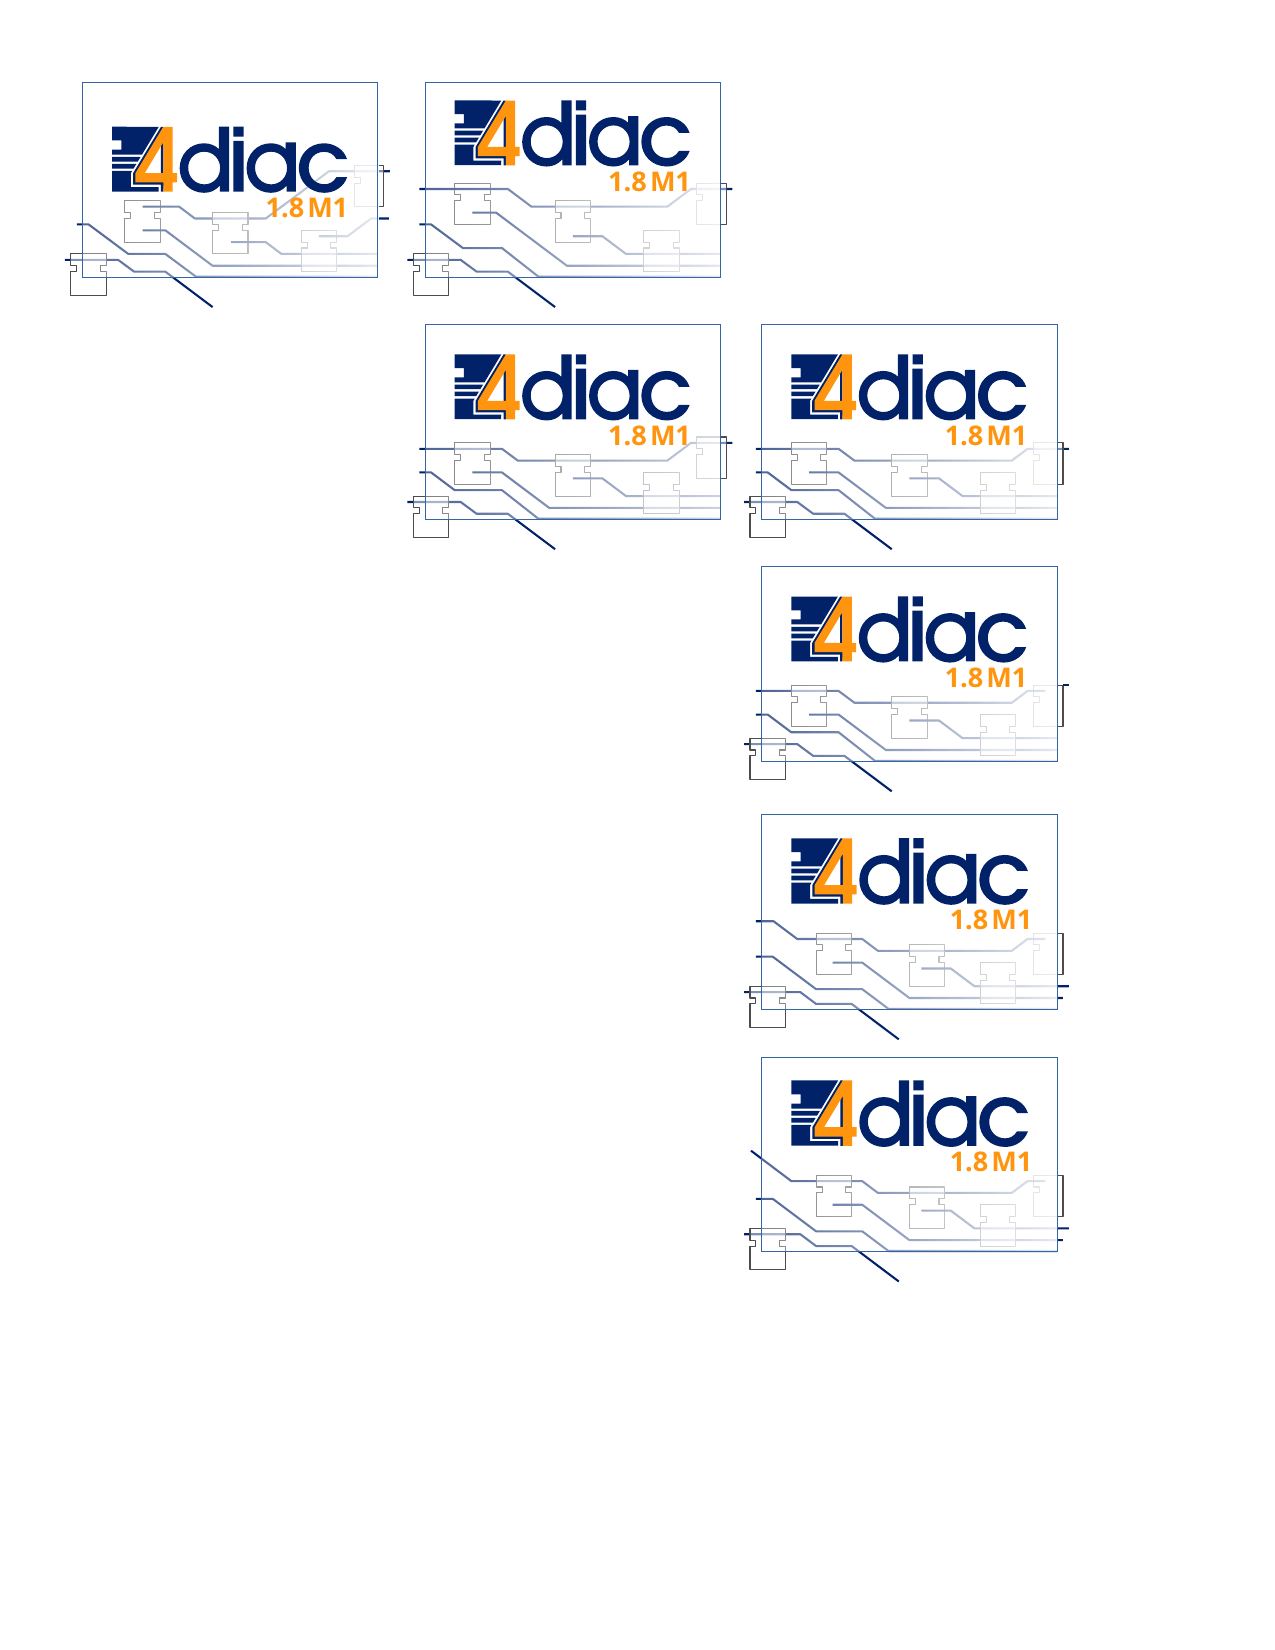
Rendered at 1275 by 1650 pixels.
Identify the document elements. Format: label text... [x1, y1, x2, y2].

text_box [83, 159, 377, 277]
text_box [426, 325, 720, 519]
picture [454, 100, 691, 167]
text_box [721, 437, 727, 479]
text_box [1058, 442, 1063, 485]
text_box [413, 496, 449, 538]
text_box [750, 986, 786, 1028]
text_box [426, 83, 720, 277]
picture [454, 354, 691, 421]
picture [791, 1080, 1030, 1147]
text_box [70, 253, 107, 296]
text_box 1.8 M1 [572, 162, 691, 215]
text_box [378, 165, 384, 207]
text_box 1.8 M1 [909, 416, 1028, 469]
text_box [762, 815, 1057, 1009]
text_box [750, 1228, 786, 1270]
text_box 1.8 M1 [908, 900, 1027, 953]
text_box [413, 253, 449, 296]
text_box [750, 496, 786, 538]
text_box [721, 183, 727, 225]
text_box [1058, 933, 1063, 975]
text_box [750, 738, 786, 780]
picture [112, 126, 349, 193]
text_box 1.8 M1 [572, 416, 691, 469]
text_box 1.8 M1 [230, 189, 349, 241]
text_box [762, 567, 1057, 761]
picture [791, 596, 1028, 663]
text_box [1058, 1175, 1063, 1217]
text_box [762, 1058, 1057, 1251]
text_box 1.8 M1 [909, 658, 1028, 711]
text_box [762, 325, 1057, 519]
text_box [1058, 685, 1063, 727]
text_box 1.8 M1 [908, 1142, 1027, 1195]
picture [791, 354, 1028, 421]
picture [791, 838, 1030, 905]
